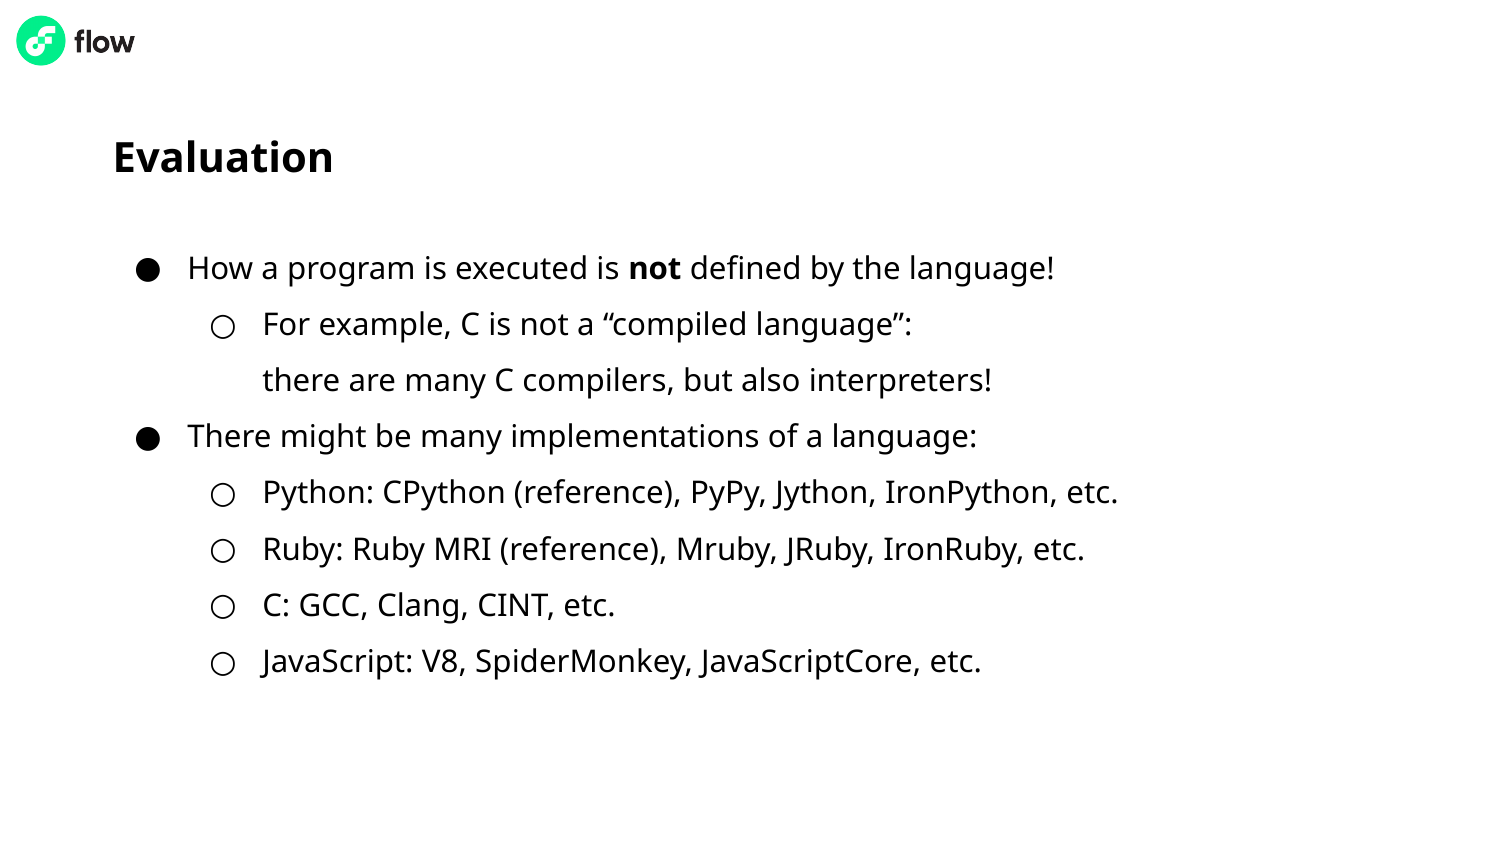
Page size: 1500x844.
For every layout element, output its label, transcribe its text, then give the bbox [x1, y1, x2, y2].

text_box Evaluation [97, 115, 820, 197]
picture [14, 14, 137, 67]
text_box How a program is executed is not defined by the language! For example, C is not a “compiled language”: there are many C compilers, but also interpreters! There might be many implementations of a language: Python: CPython (reference), PyPy, Jython, IronPython, etc. Ruby: Ruby MRI (reference), Mruby, JRuby, IronRuby, etc. C: GCC, Clang, CINT, etc. JavaScript: V8, SpiderMonkey, JavaScriptCore, etc. [97, 214, 1414, 777]
